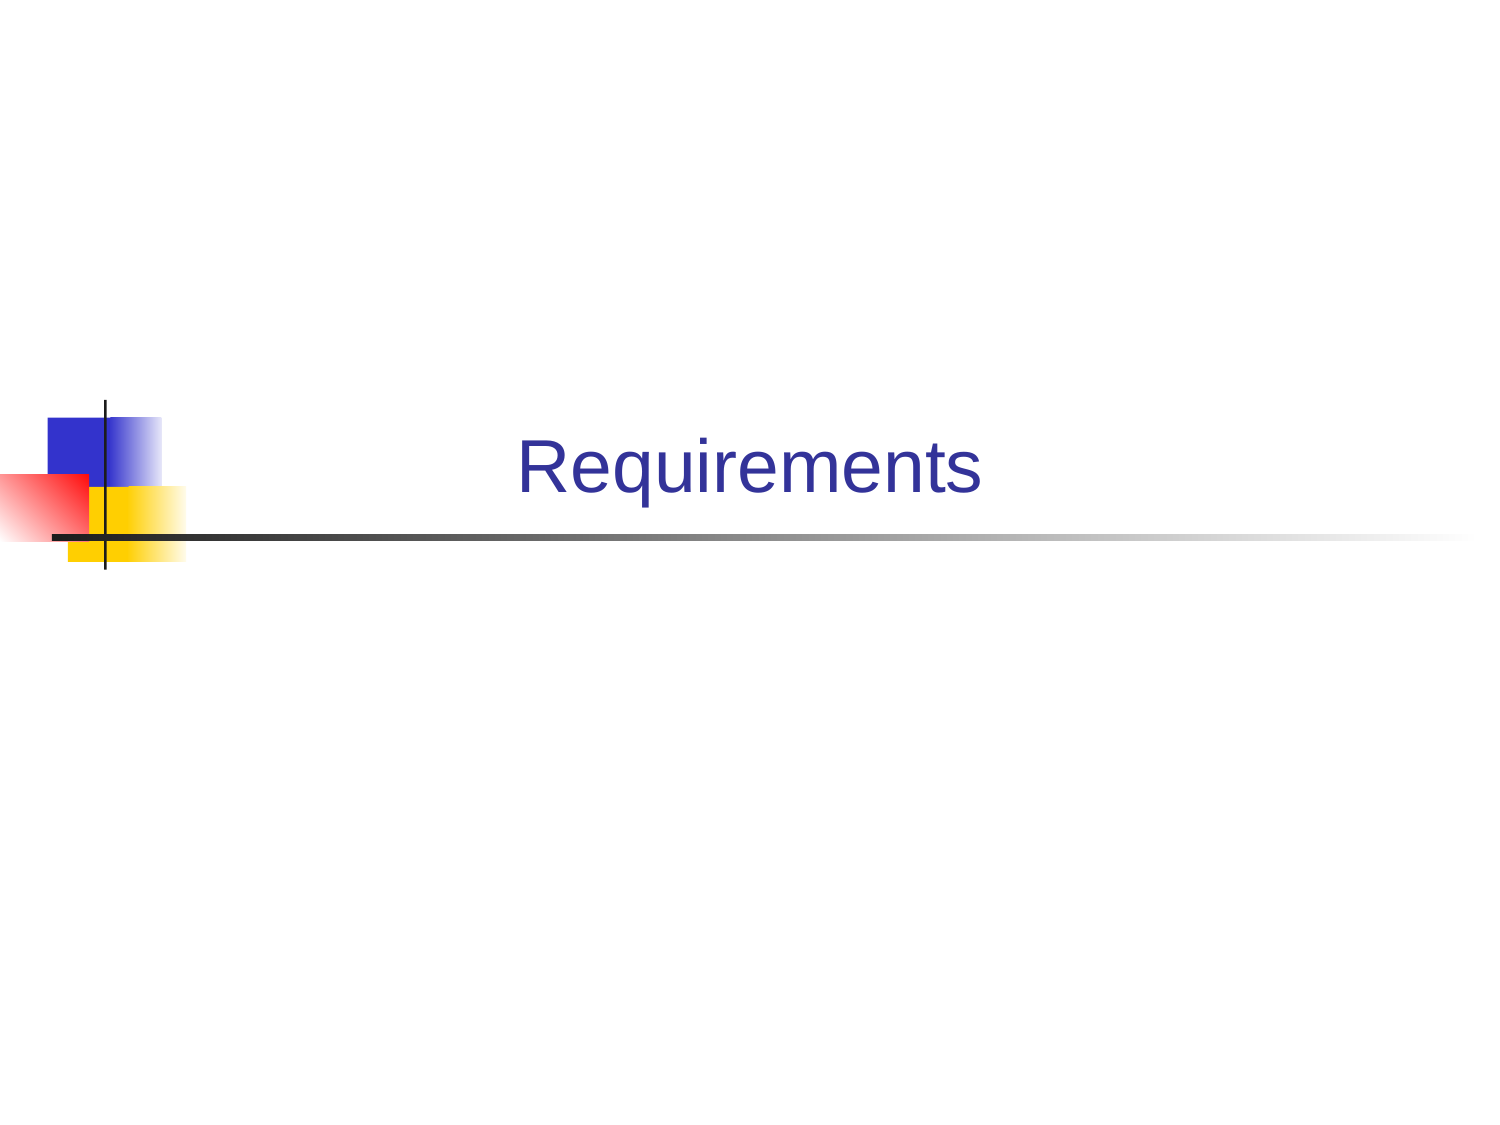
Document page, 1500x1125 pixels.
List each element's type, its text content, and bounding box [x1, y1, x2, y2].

title Requirements [150, 274, 1351, 515]
